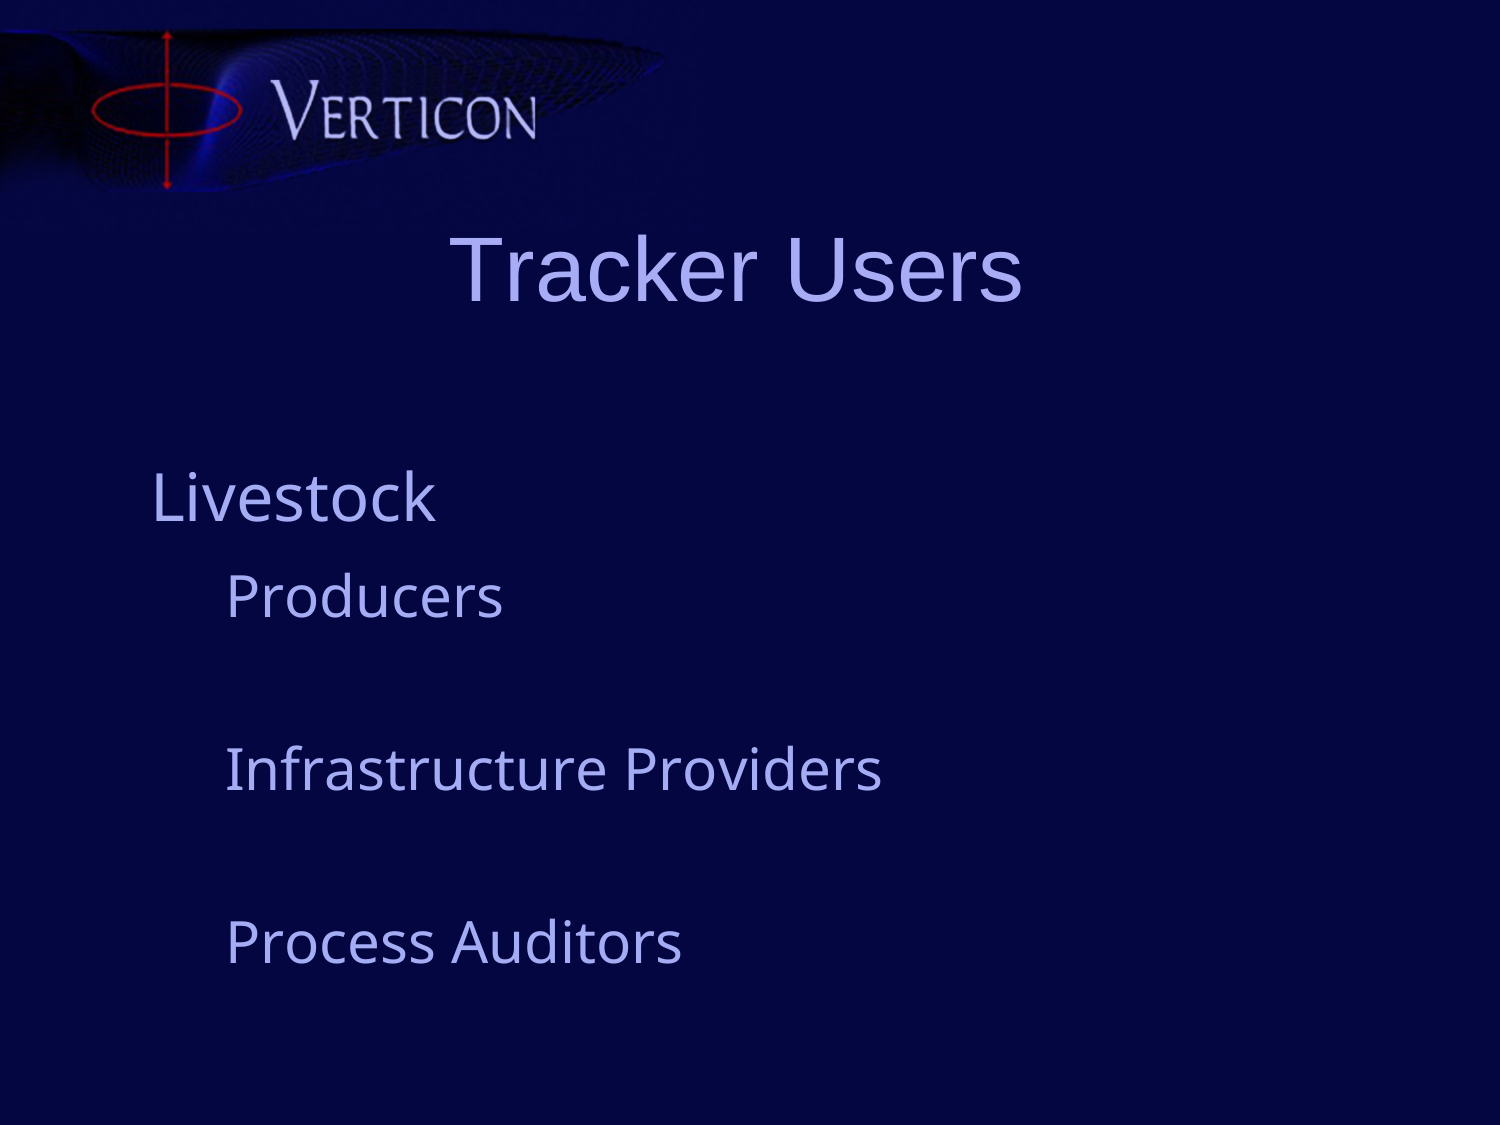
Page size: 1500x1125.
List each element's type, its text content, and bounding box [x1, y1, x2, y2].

picture [0, 0, 704, 218]
list Livestock Producers Infrastructure Providers Process Auditors [150, 450, 1385, 971]
title Tracker Users [0, 218, 1500, 424]
